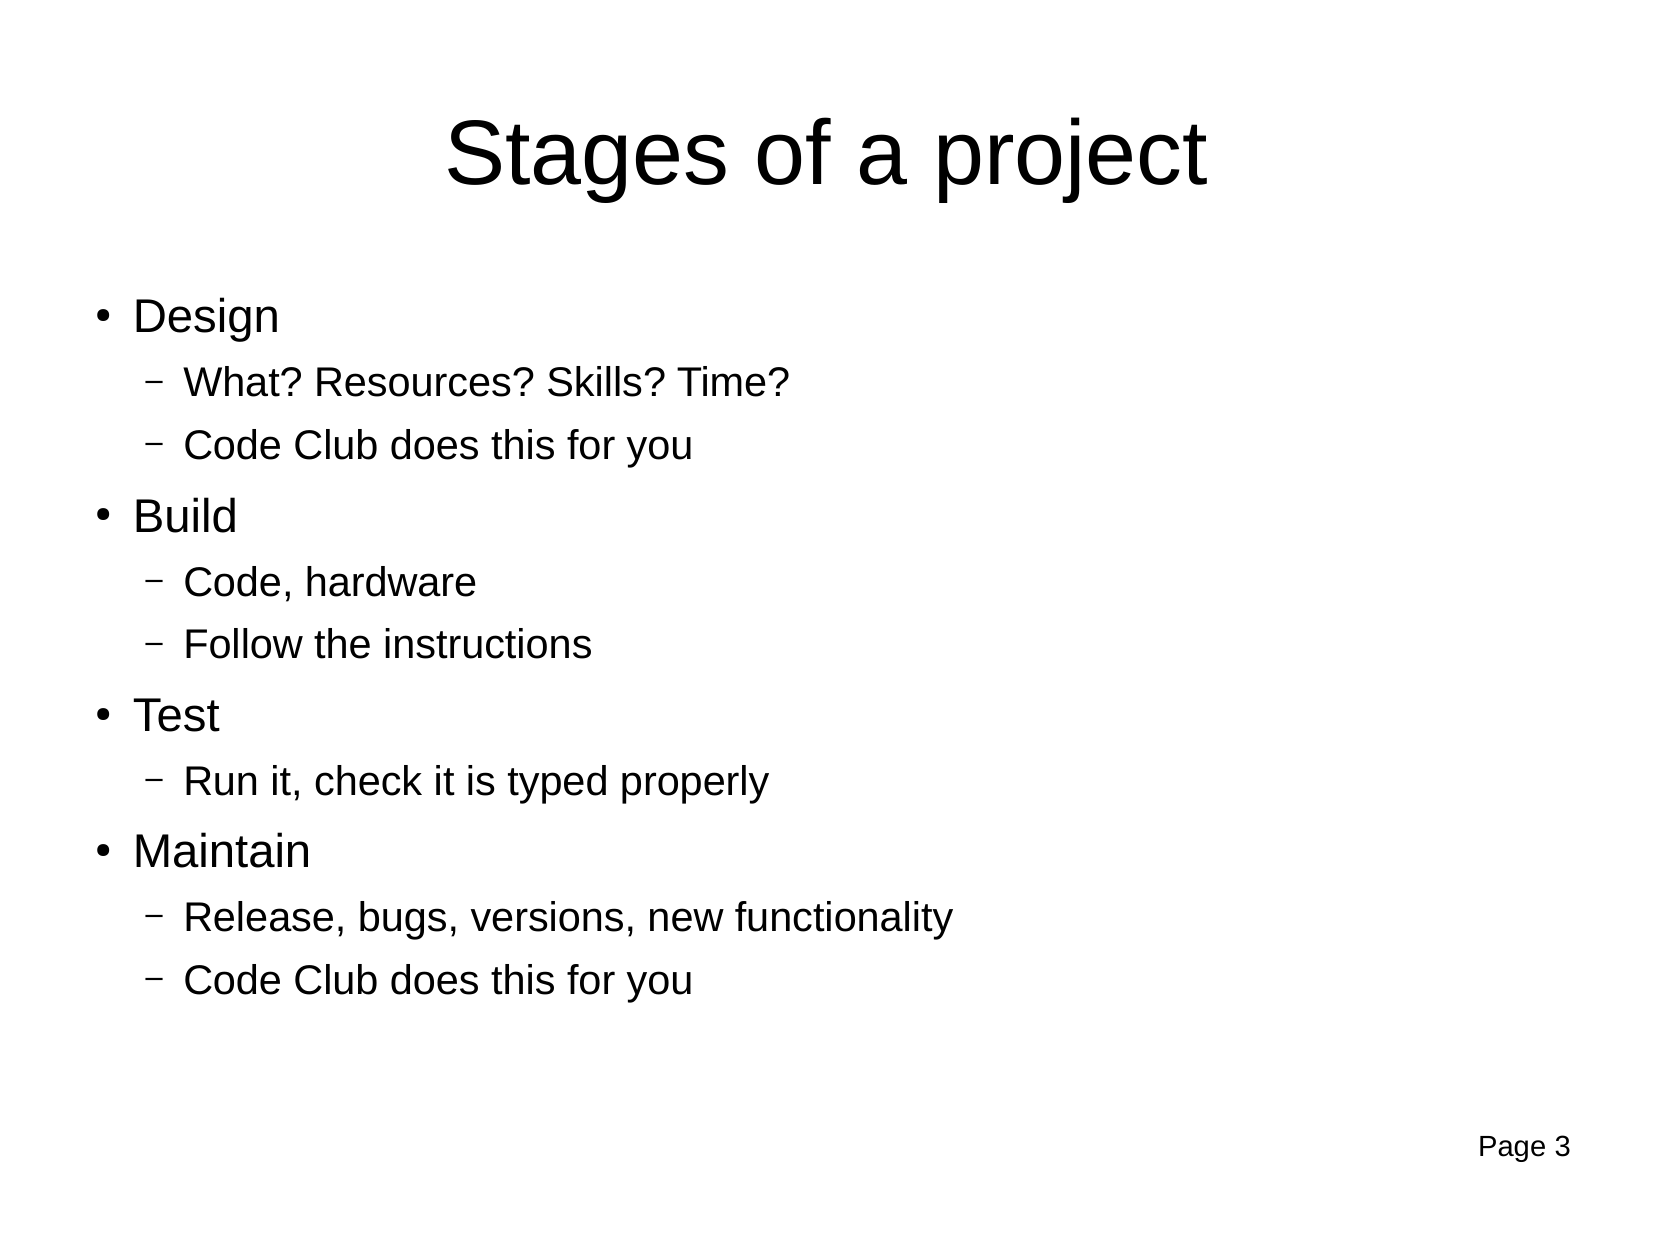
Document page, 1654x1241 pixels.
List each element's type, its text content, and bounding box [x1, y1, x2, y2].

list Design What? Resources? Skills? Time? Code Club does this for you Build Code, hardware Follow the instructions Test Run it, check it is typed properly Maintain Release, bugs, versions, new functionality Code Club does this for you [82, 290, 1571, 1010]
title Stages of a project [82, 49, 1571, 257]
